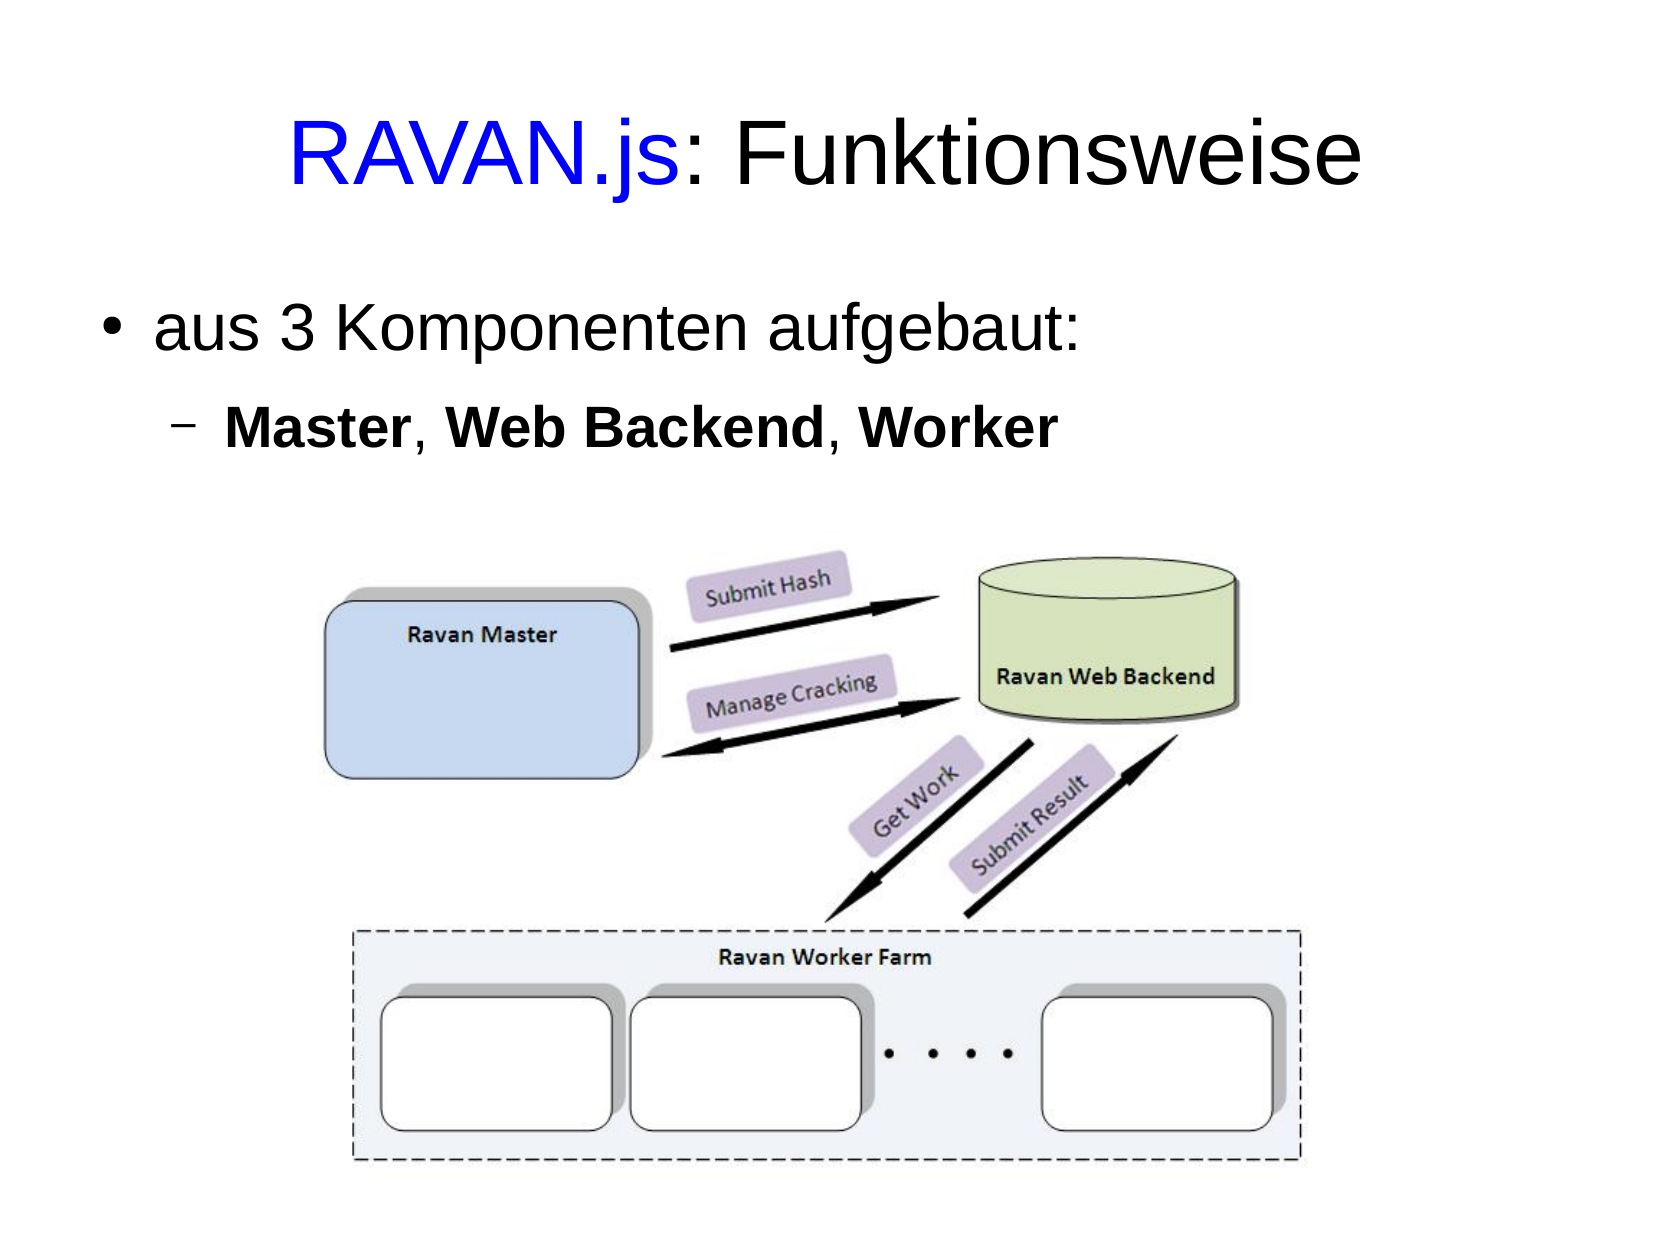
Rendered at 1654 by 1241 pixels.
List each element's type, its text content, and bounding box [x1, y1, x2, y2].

list aus 3 Komponenten aufgebaut: Master, Web Backend, Worker [82, 290, 1571, 1010]
picture [295, 531, 1323, 1182]
title RAVAN.js: Funktionsweise [82, 49, 1571, 257]
